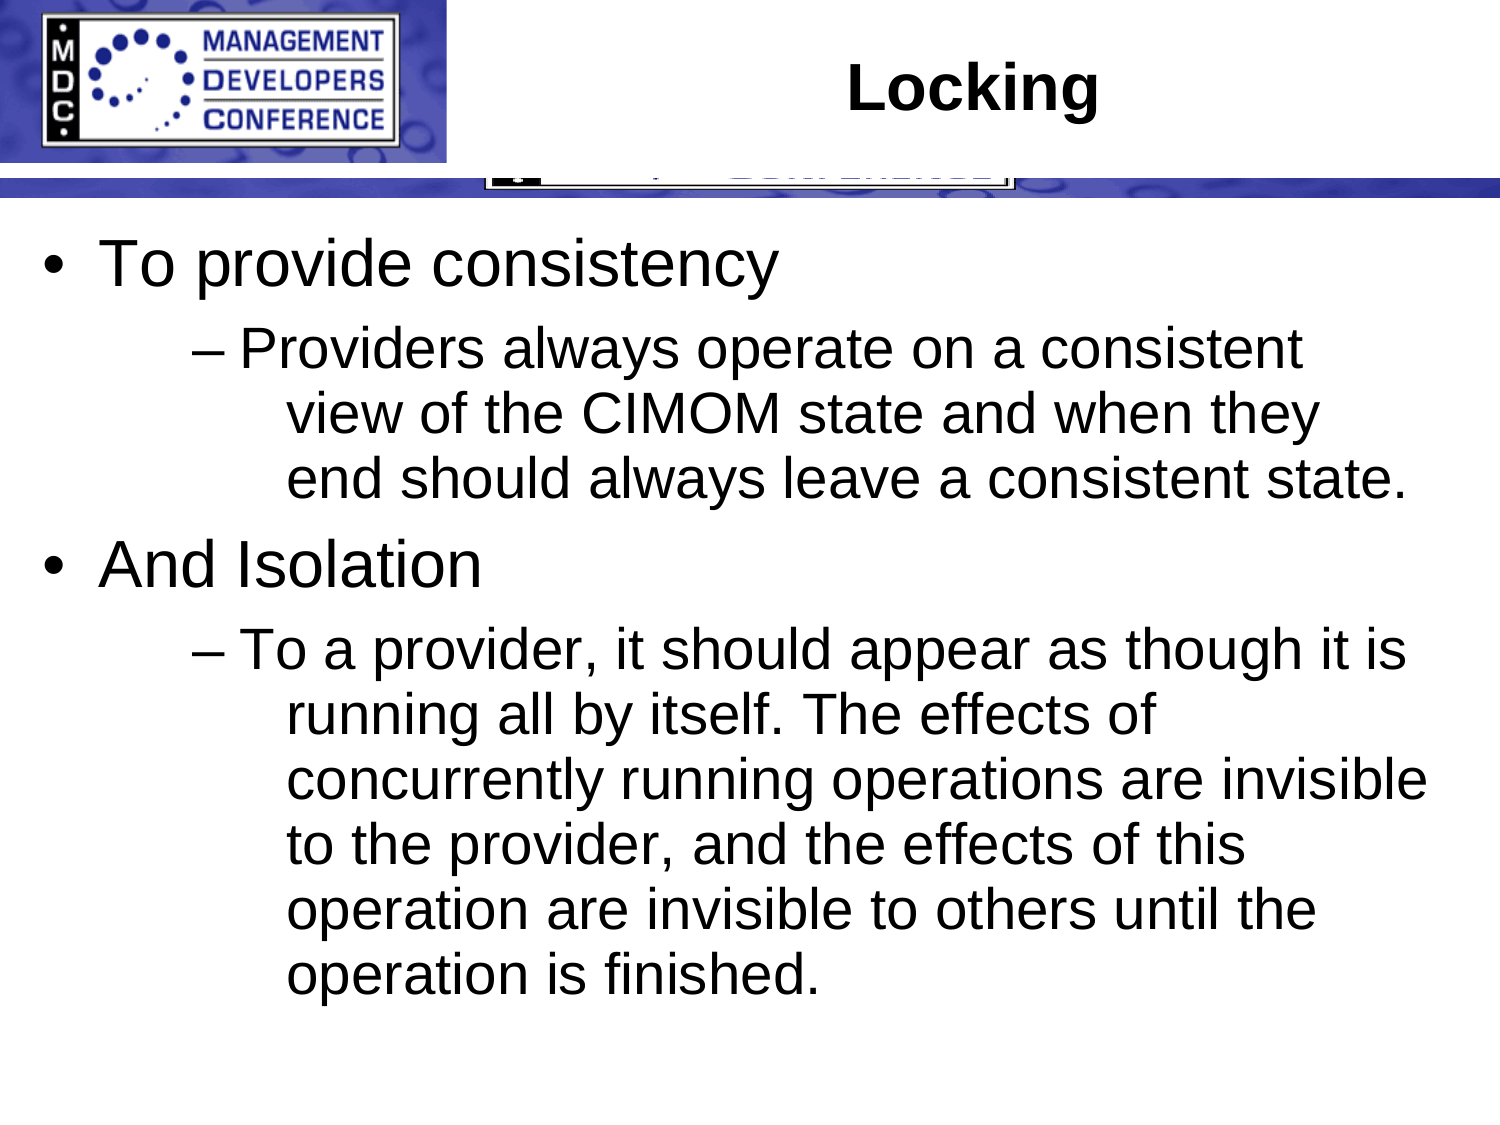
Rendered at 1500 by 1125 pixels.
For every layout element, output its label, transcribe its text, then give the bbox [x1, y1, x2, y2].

list To provide consistency Providers always operate on a consistent view of the CIMOM state and when they end should always leave a consistent state. And Isolation To a provider, it should appear as though it is running all by itself. The effects of concurrently running operations are invisible to the provider, and the effects of this operation are invisible to others until the operation is finished. [42, 226, 1433, 1067]
picture [0, 0, 447, 163]
title Locking [447, 7, 1500, 169]
picture [0, 178, 1500, 198]
